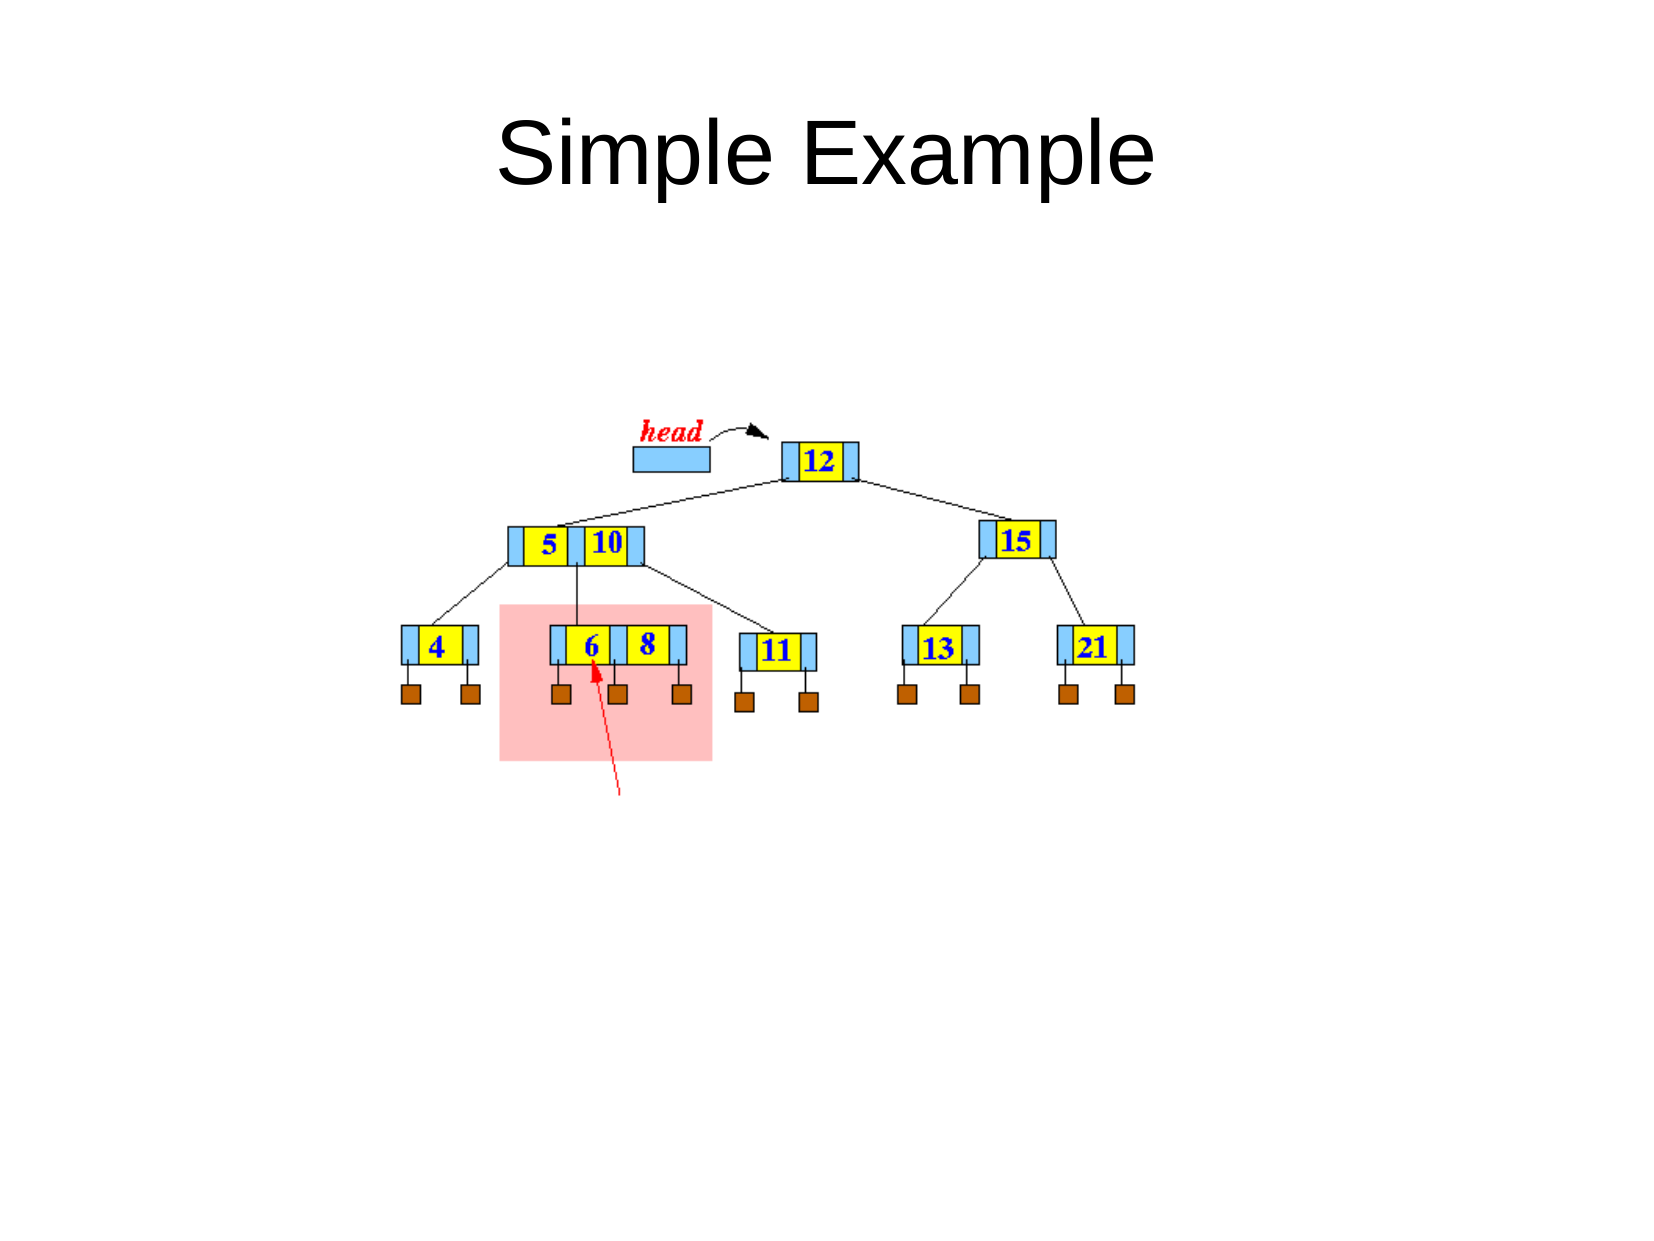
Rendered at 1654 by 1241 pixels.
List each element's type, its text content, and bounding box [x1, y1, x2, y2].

title Simple Example [82, 49, 1571, 257]
picture [373, 412, 1201, 824]
